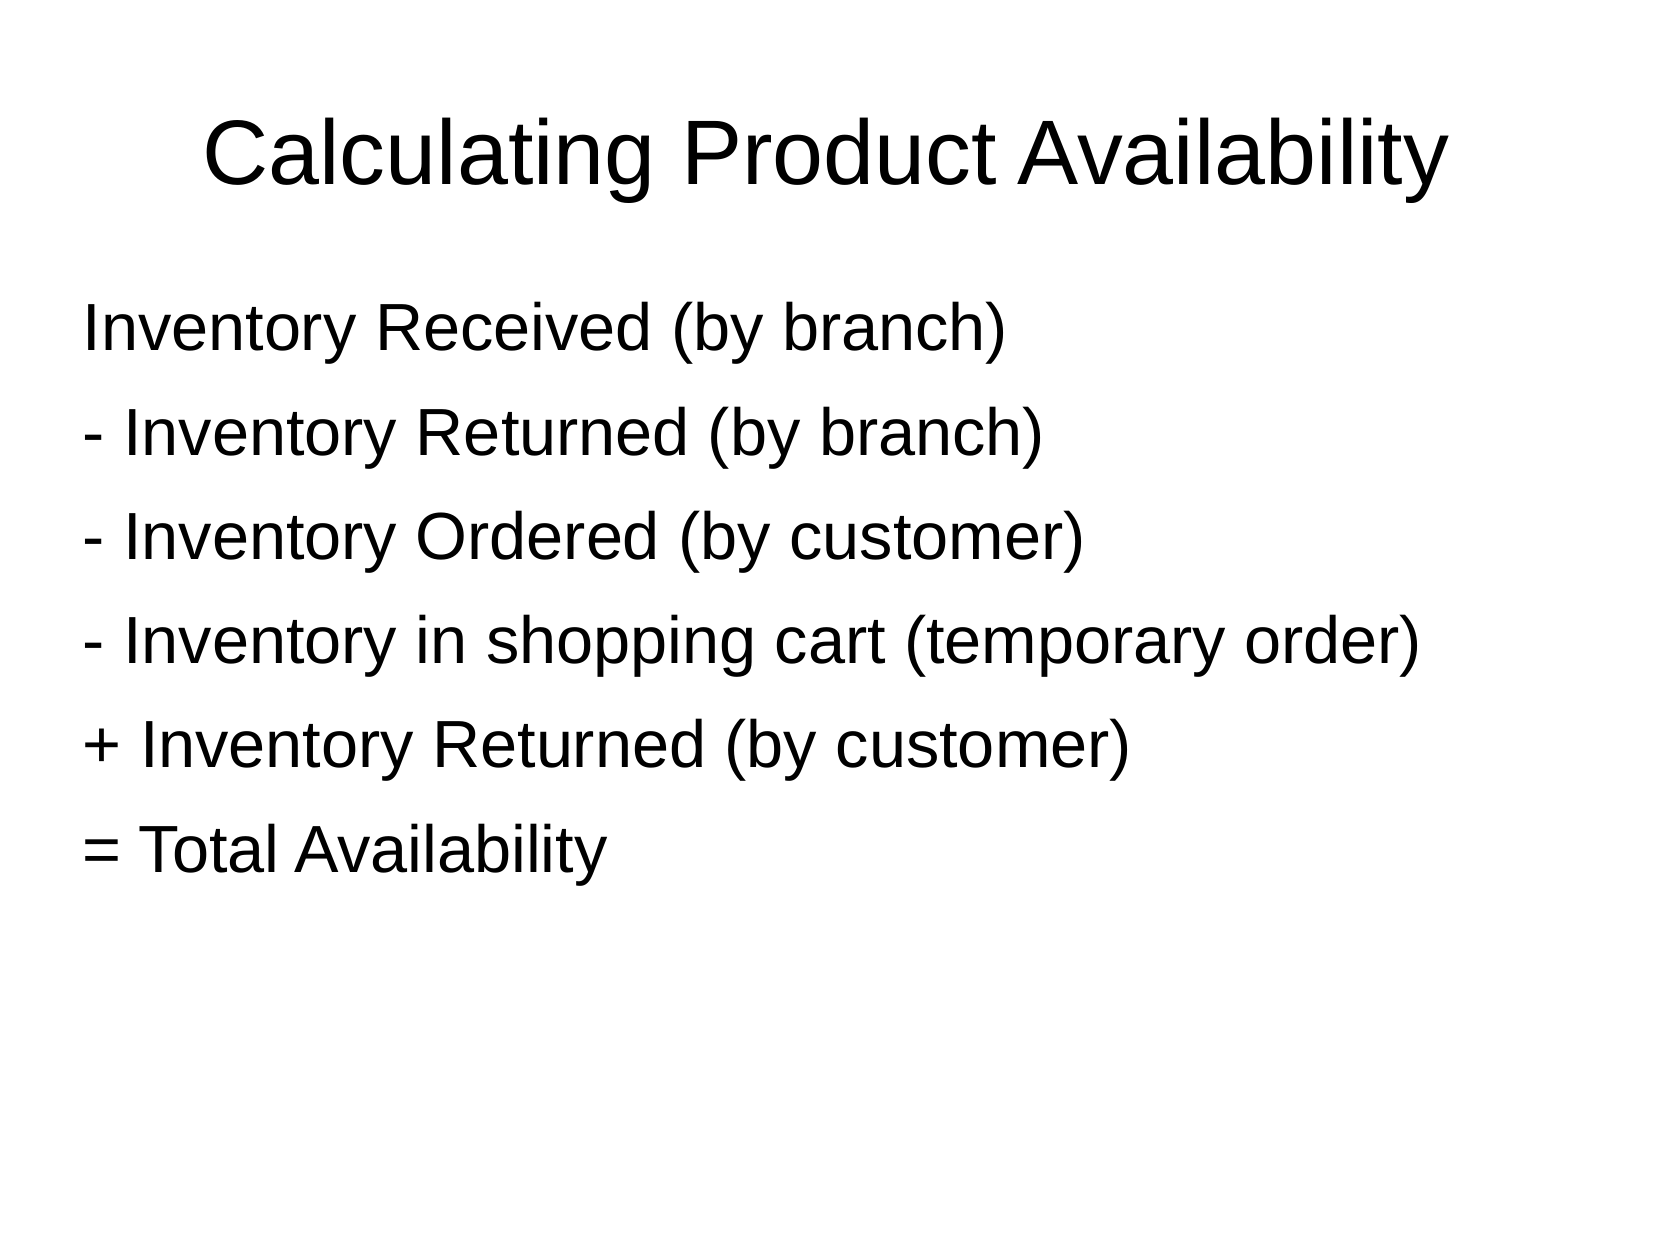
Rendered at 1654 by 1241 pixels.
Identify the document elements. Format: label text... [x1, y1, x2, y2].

list Inventory Received (by branch) - Inventory Returned (by branch) - Inventory Ordered (by customer) - Inventory in shopping cart (temporary order) + Inventory Returned (by customer) = Total Availability [82, 290, 1538, 1010]
title Calculating Product Availability [82, 49, 1571, 257]
